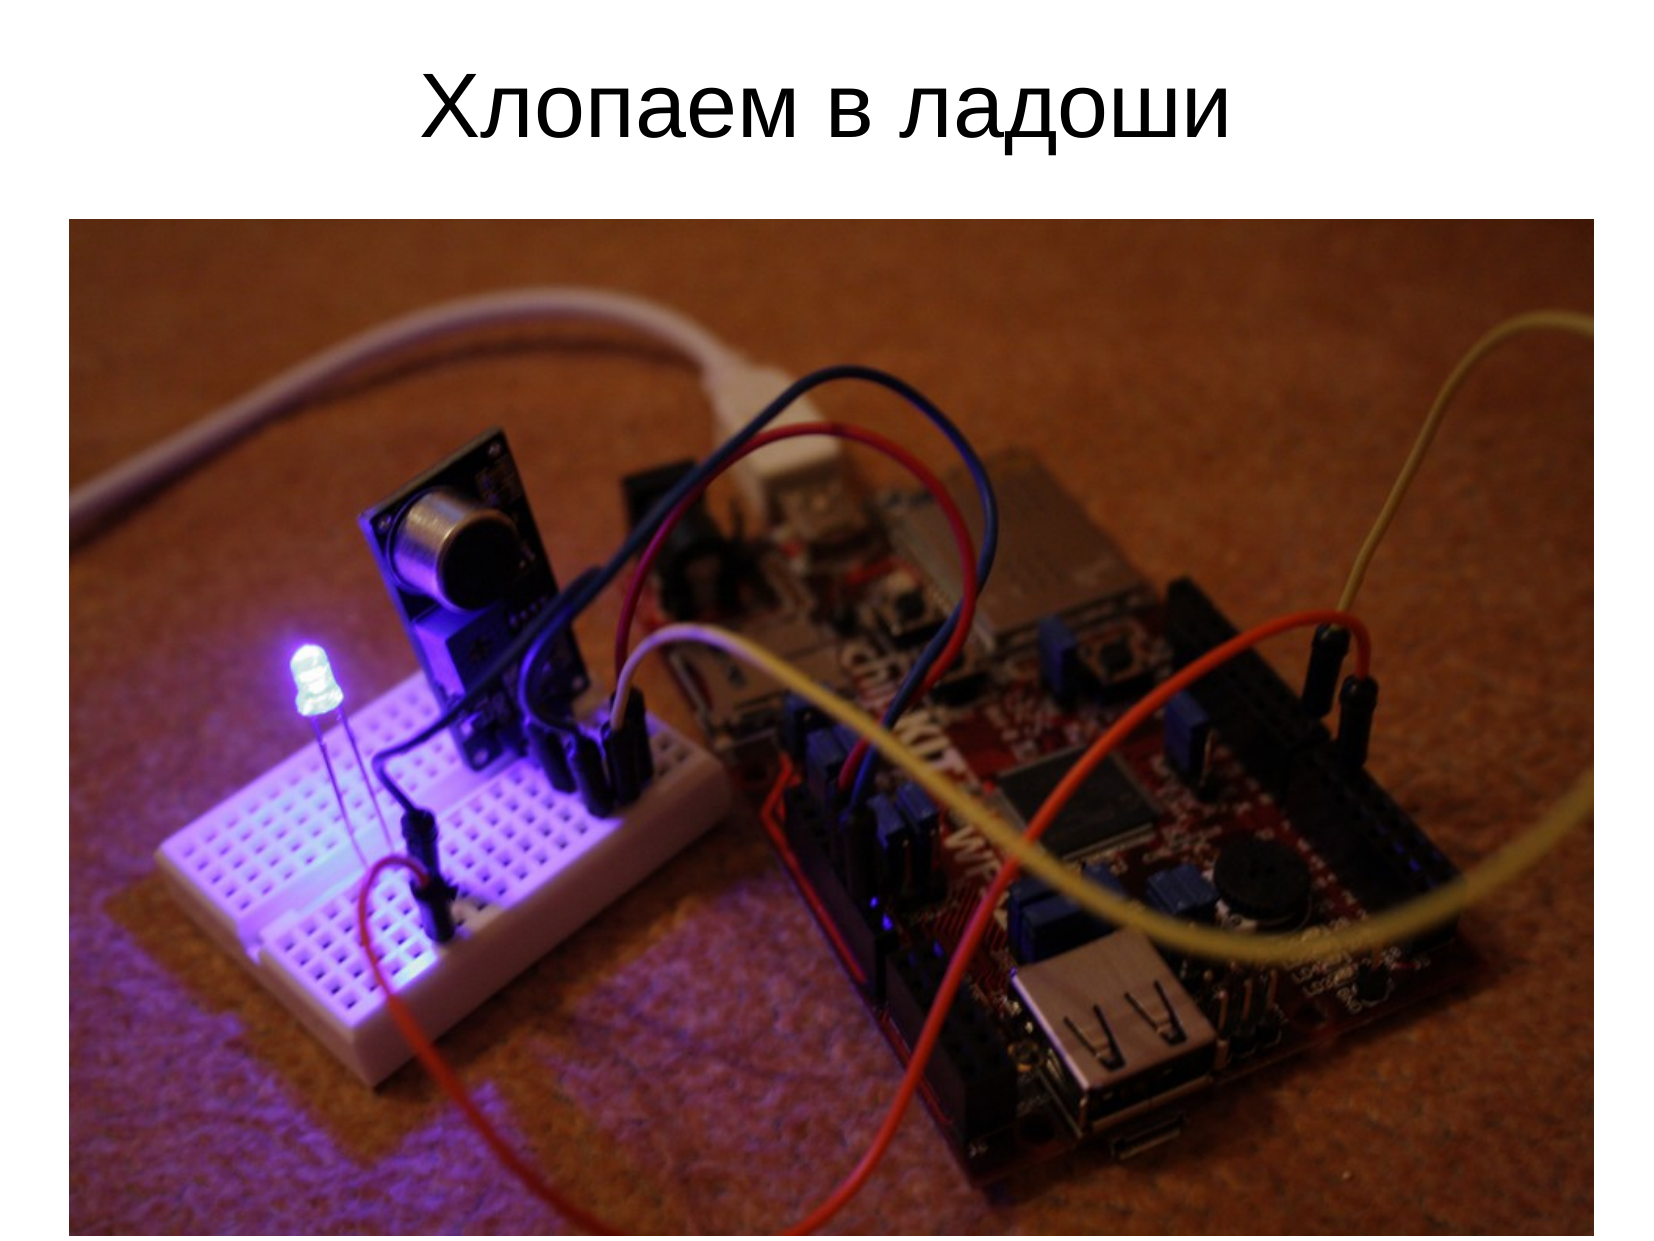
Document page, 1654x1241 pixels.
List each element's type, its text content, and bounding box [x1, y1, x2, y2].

picture [69, 219, 1594, 1236]
title Хлопаем в ладоши [82, 23, 1571, 189]
